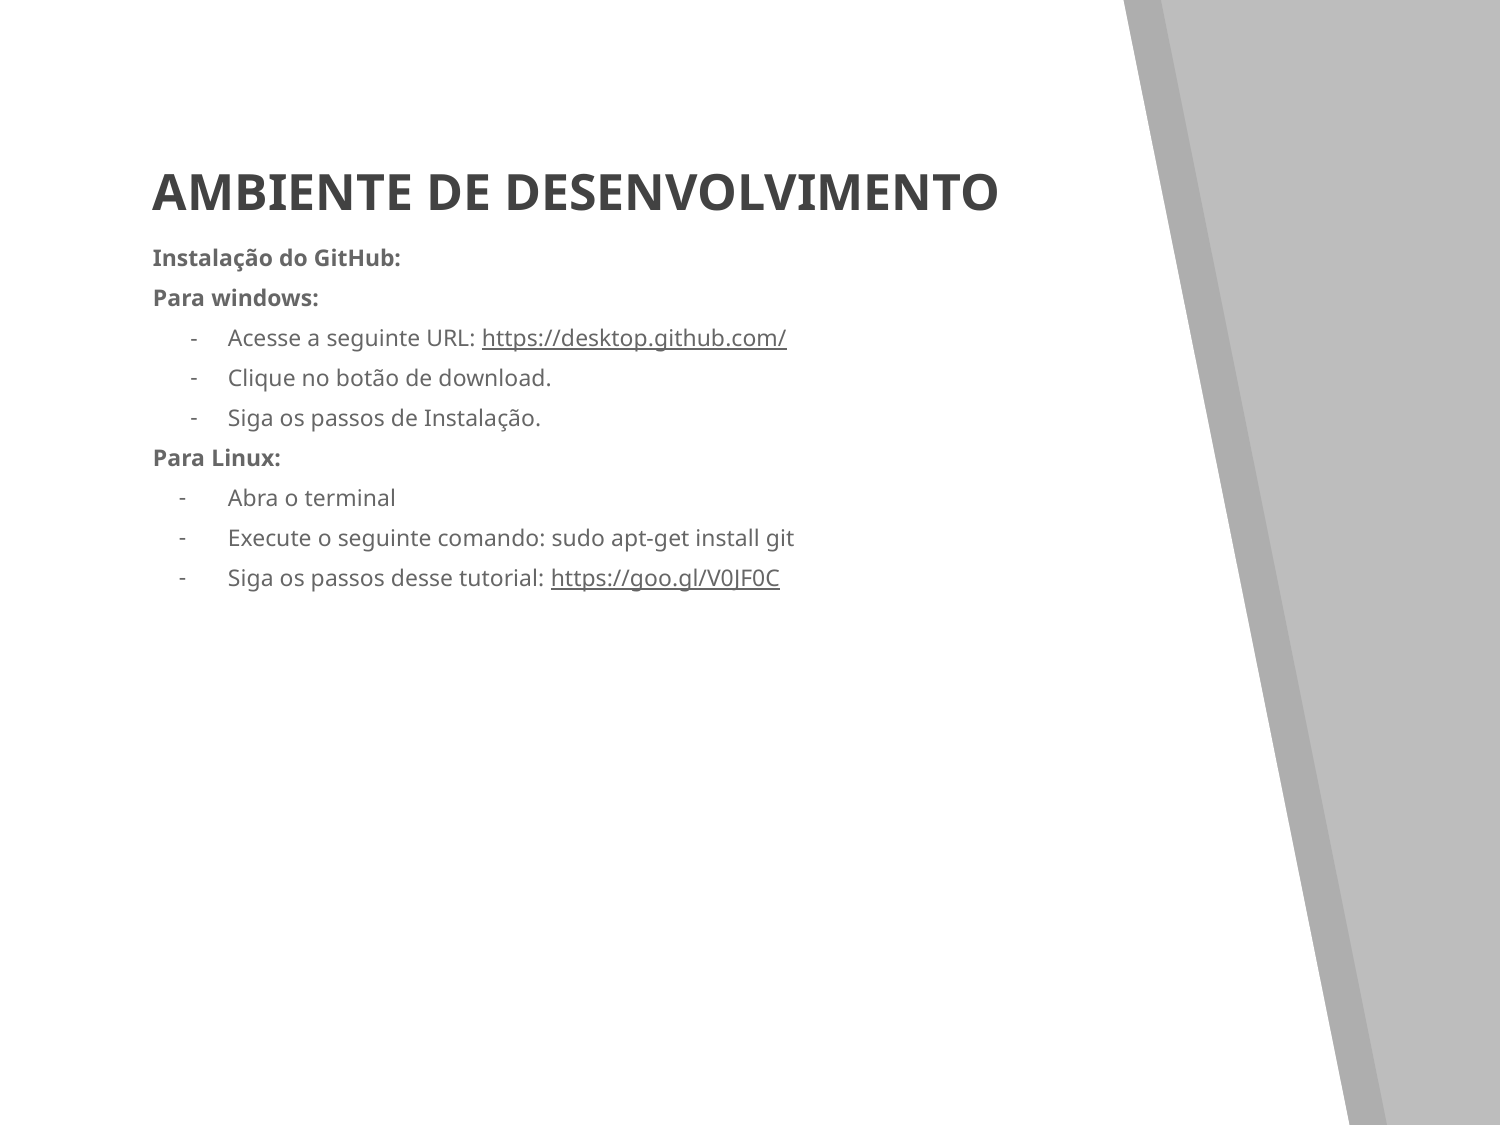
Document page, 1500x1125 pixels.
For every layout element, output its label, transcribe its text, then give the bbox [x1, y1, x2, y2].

title AMBIENTE DE DESENVOLVIMENTO [137, 145, 1107, 236]
text_box Instalação do GitHub: Para windows: Acesse a seguinte URL: https://desktop.github.com/ Clique no botão de download. Siga os passos de Instalação. Para Linux: Abra o terminal Execute o seguinte comando: sudo apt-get install git Siga os passos desse tutorial: https://goo.gl/V0JF0C [137, 228, 1050, 712]
